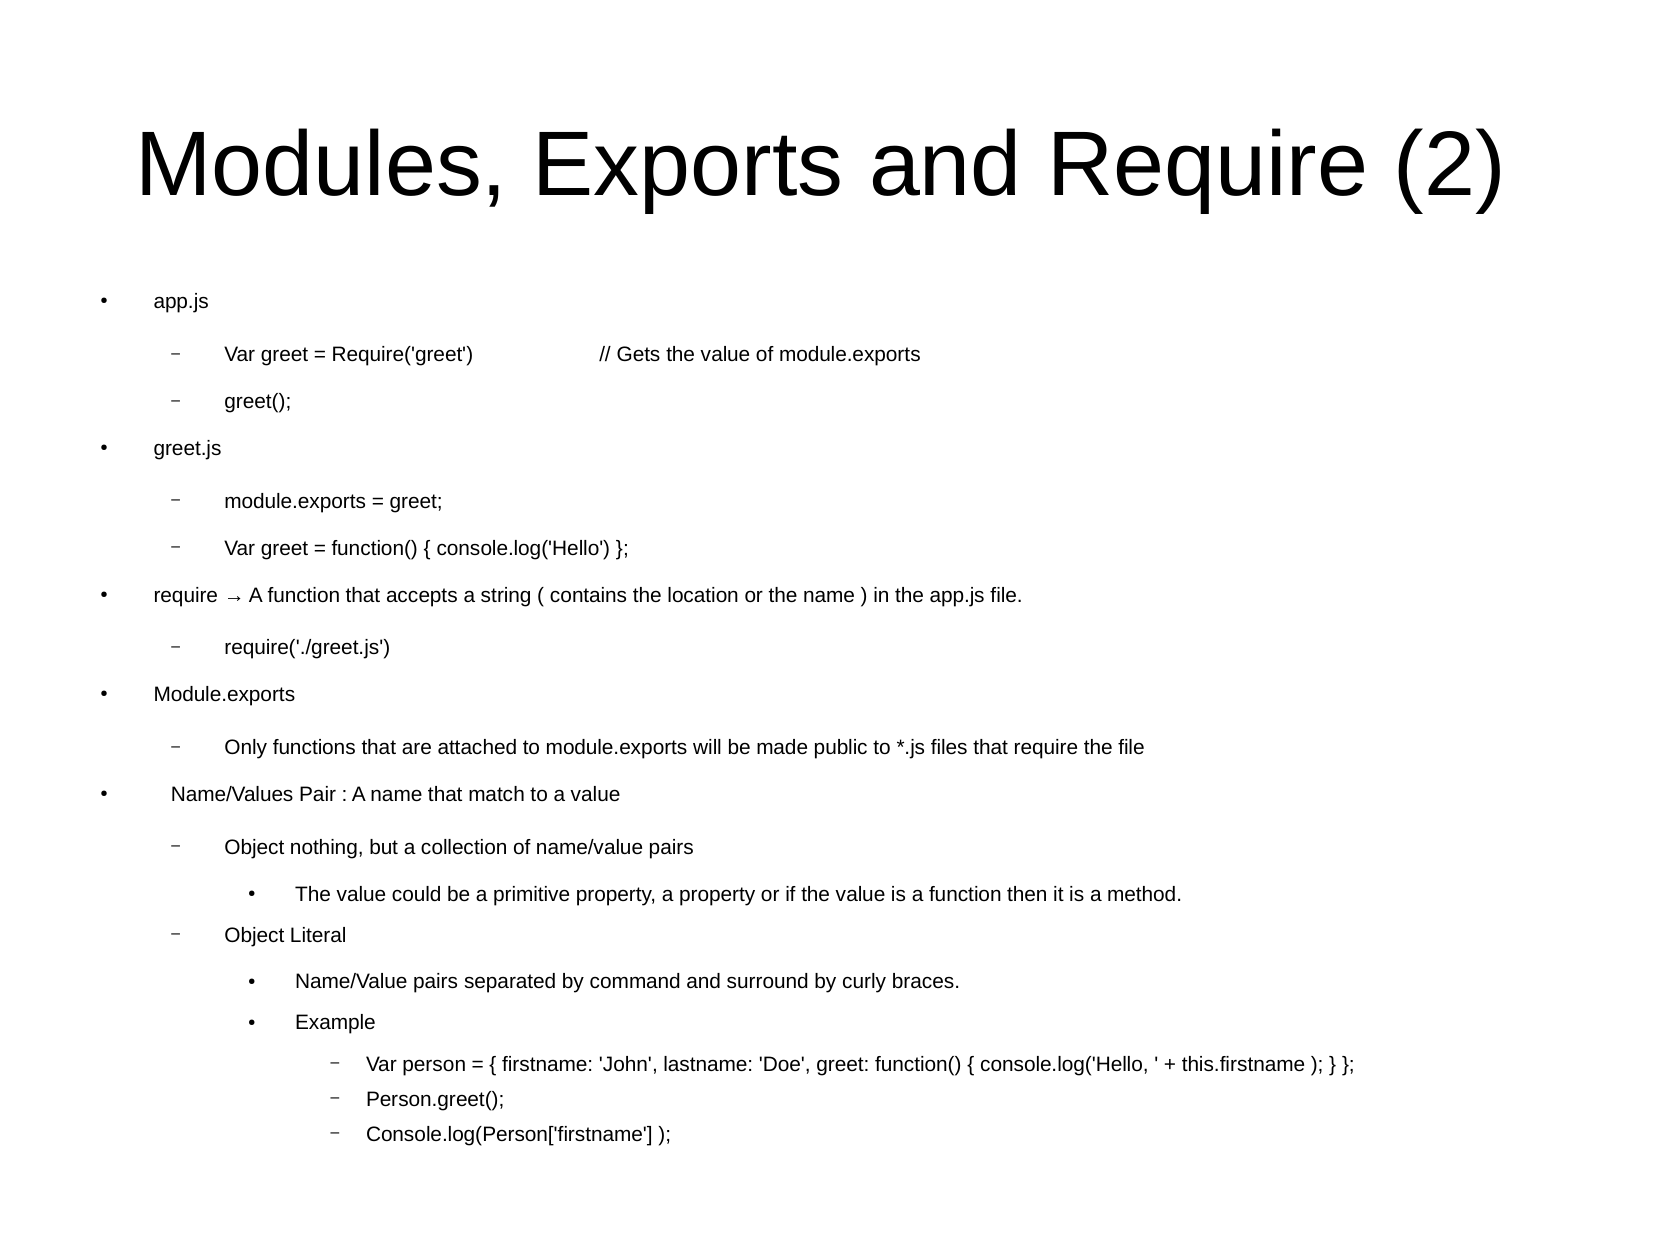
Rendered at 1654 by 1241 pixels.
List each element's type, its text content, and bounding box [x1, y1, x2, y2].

title Modules, Exports and Require (2) [90, 60, 1579, 268]
list app.js Var greet = Require('greet') // Gets the value of module.exports greet(); greet.js module.exports = greet; Var greet = function() { console.log('Hello') }; require → A function that accepts a string ( contains the location or the name ) in the app.js file. require('./greet.js') Module.exports Only functions that are attached to module.exports will be made public to *.js files that require the file Name/Values Pair : A name that match to a value Object nothing, but a collection of name/value pairs The value could be a primitive property, a property or if the value is a function then it is a method. Object Literal Name/Value pairs separated by command and surround by curly braces. Example Var person = { firstname: 'John', lastname: 'Doe', greet: function() { console.log('Hello, ' + this.firstname ); } }; Person.greet(); Console.log(Person['firstname'] ); [82, 290, 1571, 1216]
